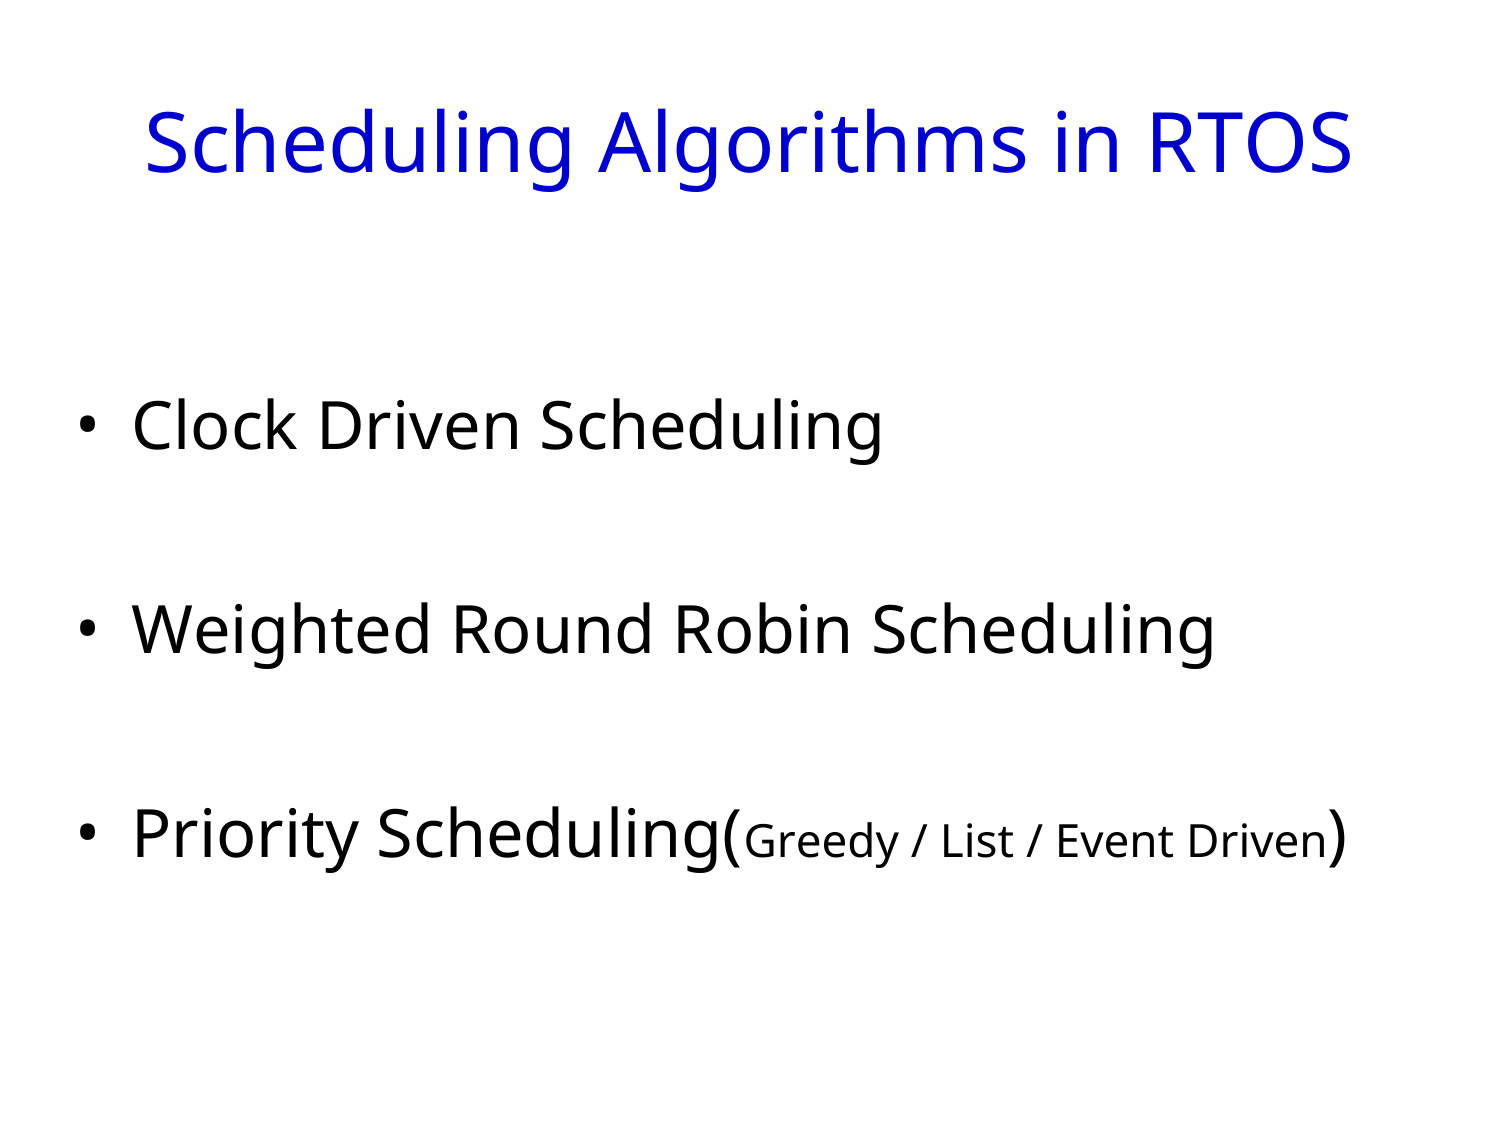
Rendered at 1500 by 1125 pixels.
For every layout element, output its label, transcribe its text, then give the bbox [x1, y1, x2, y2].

list Clock Driven Scheduling Weighted Round Robin Scheduling Priority Scheduling(Greedy / List / Event Driven) [60, 375, 1411, 1118]
title Scheduling Algorithms in RTOS [75, 45, 1426, 233]
